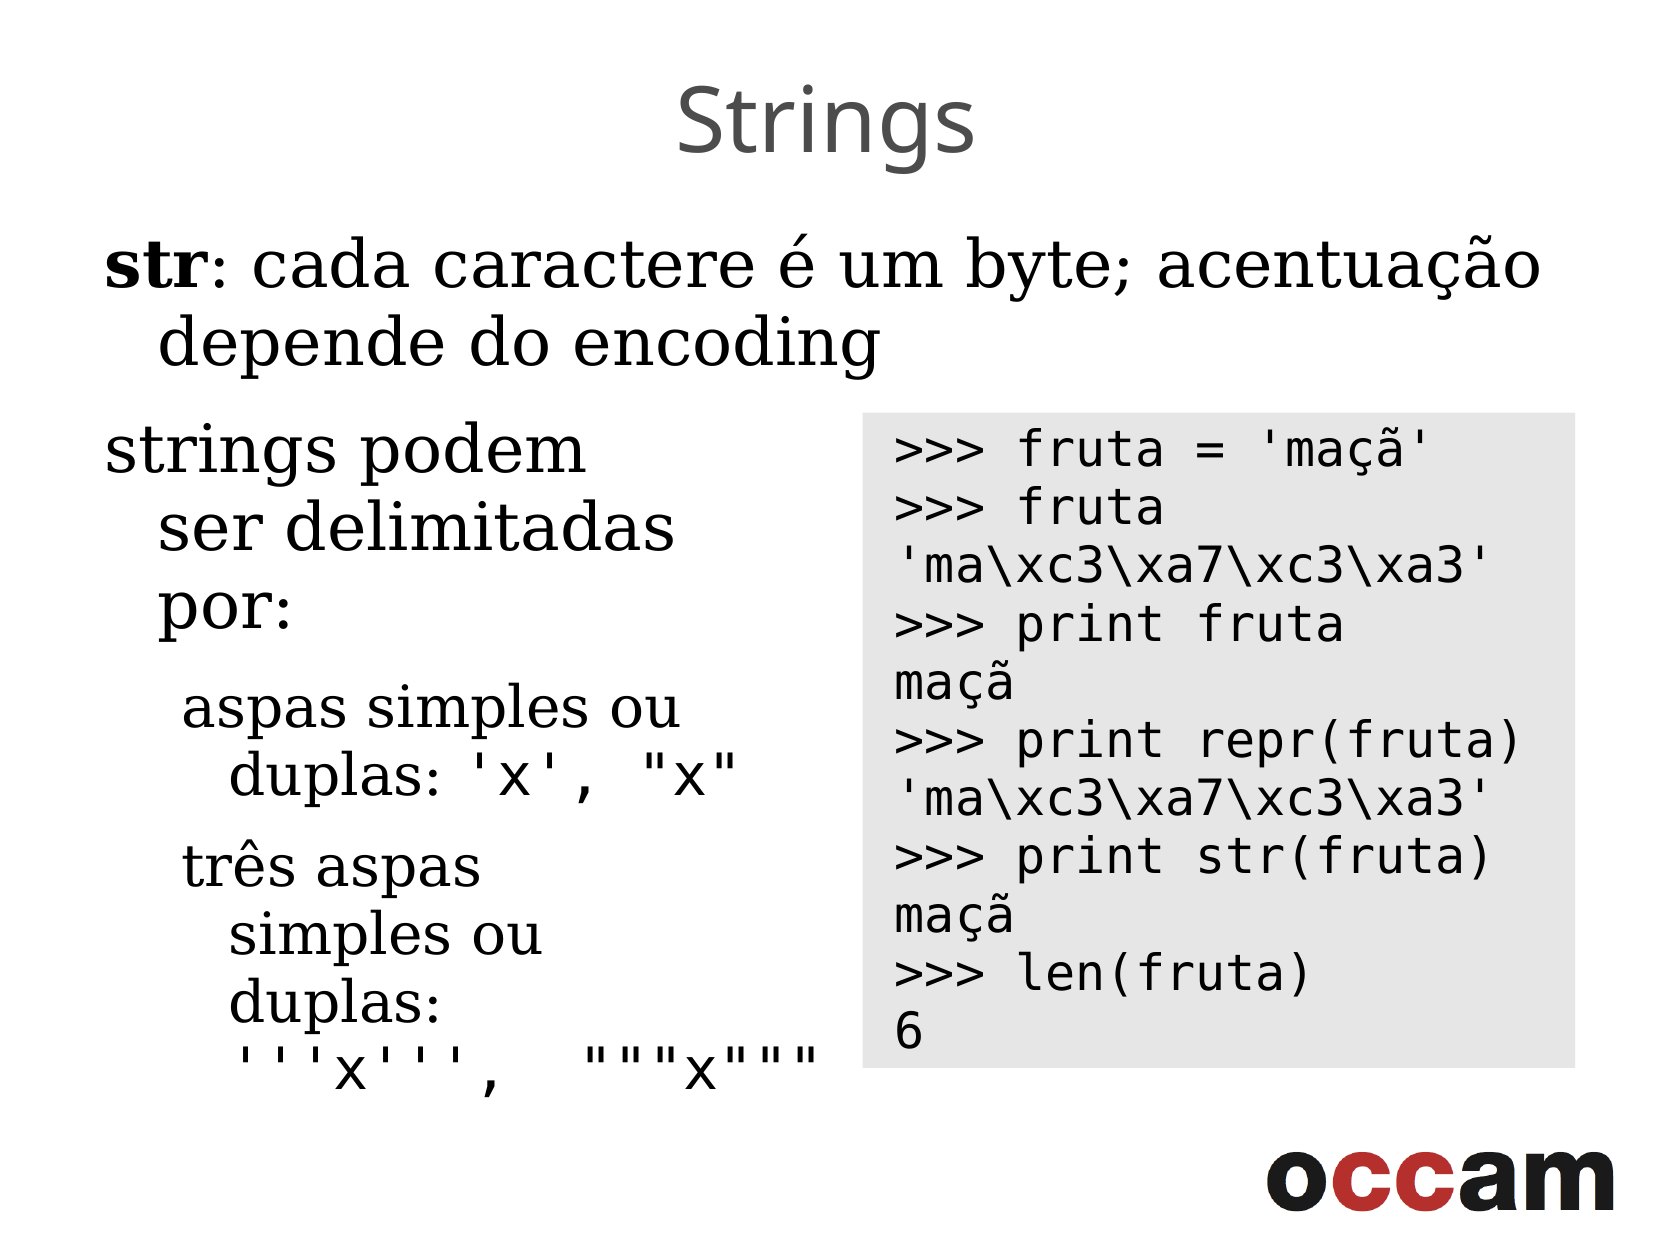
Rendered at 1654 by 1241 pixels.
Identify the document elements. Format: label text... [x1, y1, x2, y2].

list str: cada caractere é um byte; acentuação depende do encoding strings podem ser delimitadas por: aspas simples ou duplas: 'x', "x" três aspas simples ou duplas: '''x''', """x""" [86, 225, 1576, 1104]
picture [1237, 1122, 1643, 1241]
title Strings [75, 17, 1564, 226]
text_box >>> fruta = 'maçã' >>> fruta 'ma\xc3\xa7\xc3\xa3' >>> print fruta maçã >>> print repr(fruta) 'ma\xc3\xa7\xc3\xa3' >>> print str(fruta) maçã >>> len(fruta) 6 [862, 412, 1576, 1068]
